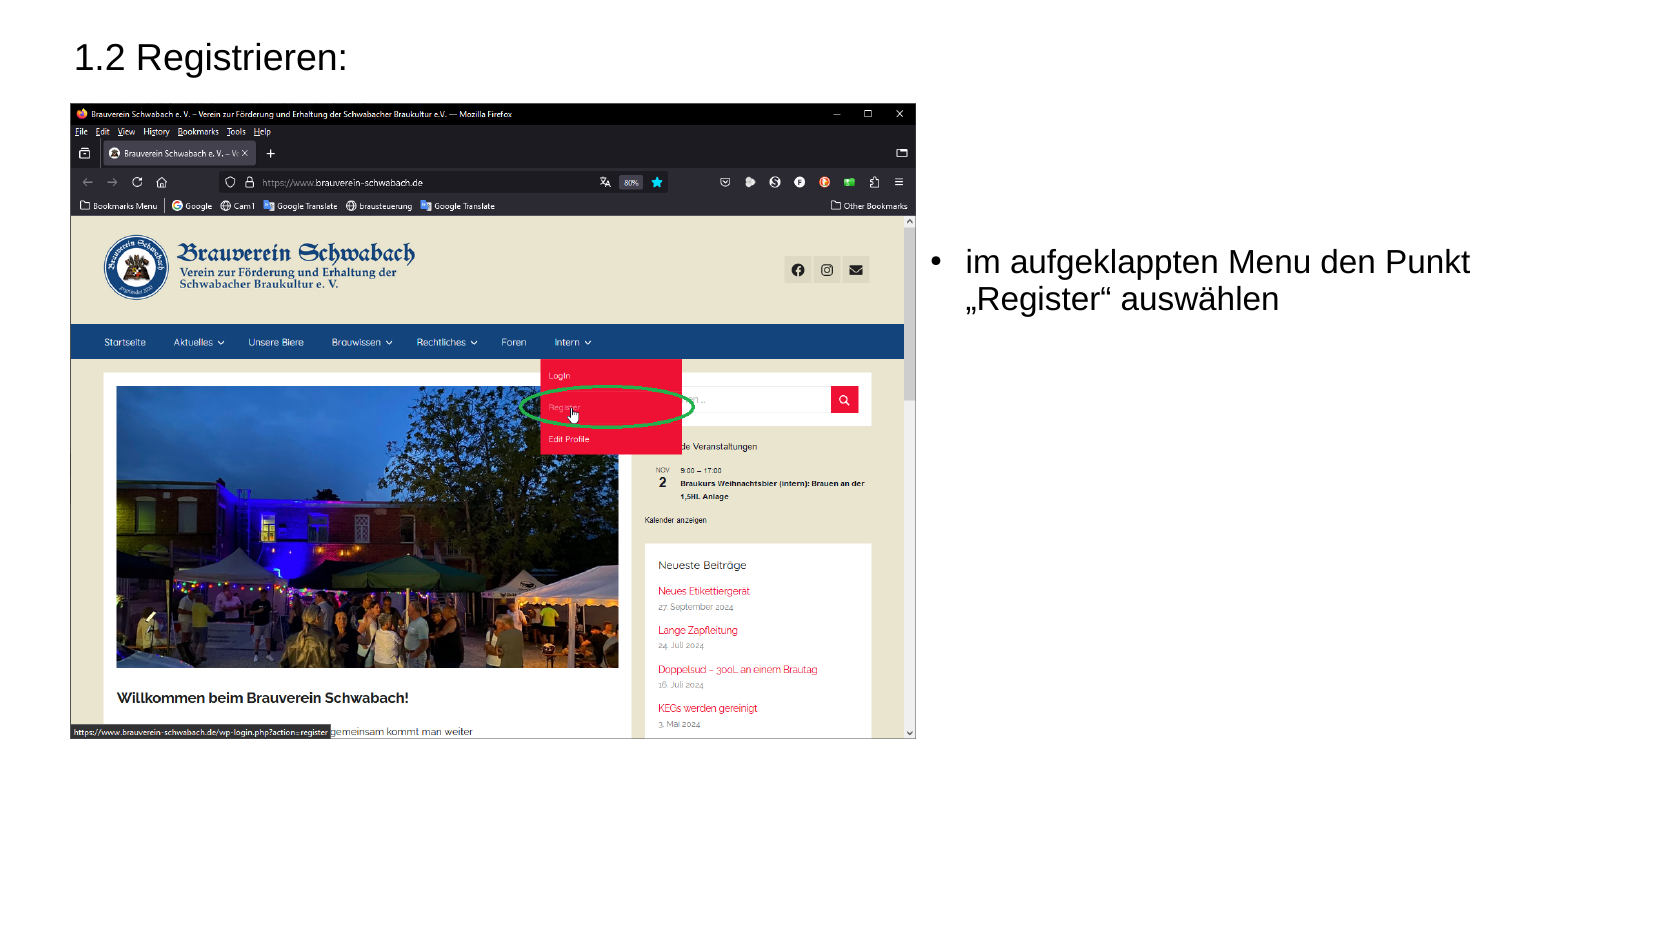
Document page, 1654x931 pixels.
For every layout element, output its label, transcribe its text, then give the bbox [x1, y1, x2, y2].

text_box im aufgeklappten Menu den Punkt „Register“ auswählen [915, 236, 1625, 886]
text_box 1.2 Registrieren: [59, 29, 364, 87]
picture [70, 103, 916, 739]
